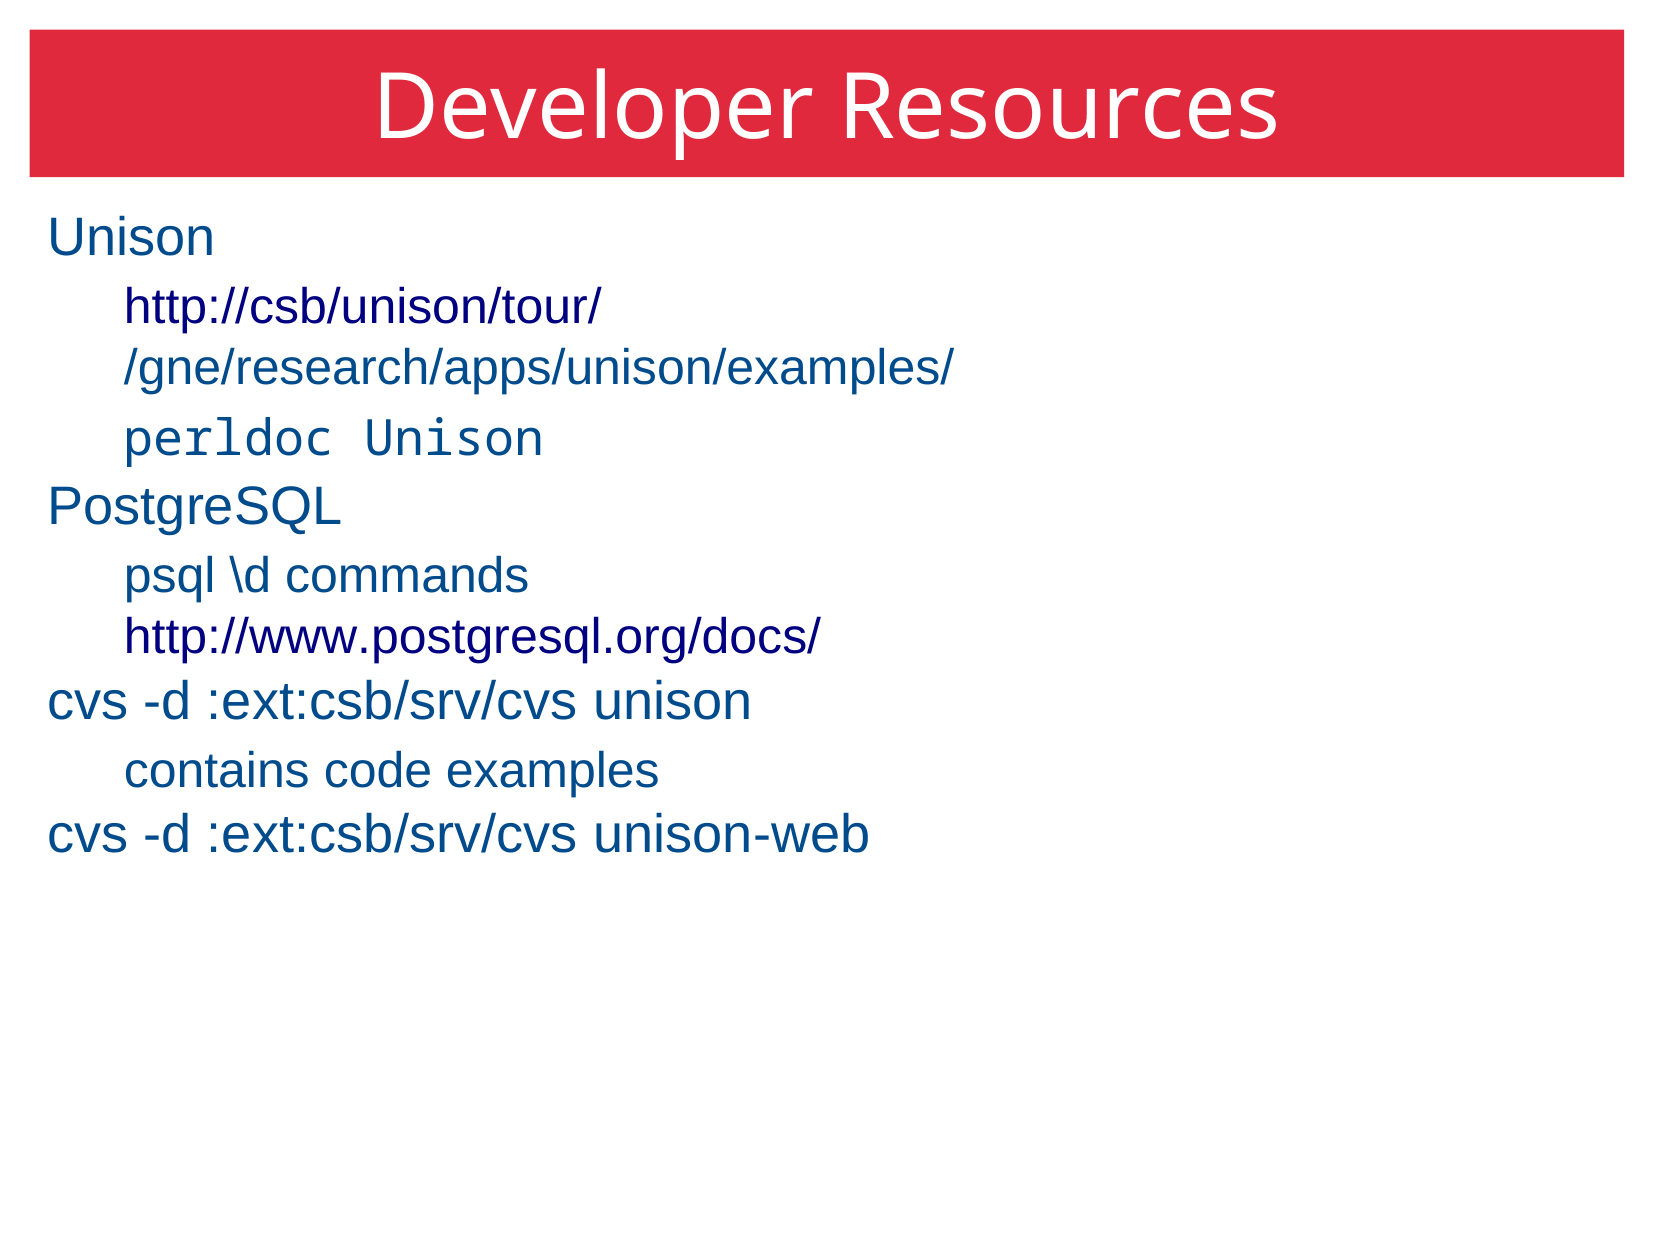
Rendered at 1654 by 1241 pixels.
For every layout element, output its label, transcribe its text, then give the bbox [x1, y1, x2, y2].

title Developer Resources [29, 29, 1625, 178]
list Unison http://csb/unison/tour/ /gne/research/apps/unison/examples/ perldoc Unison PostgreSQL psql \d commands http://www.postgresql.org/docs/ cvs -d :ext:csb/srv/cvs unison contains code examples cvs -d :ext:csb/srv/cvs unison-web [29, 206, 1625, 1152]
